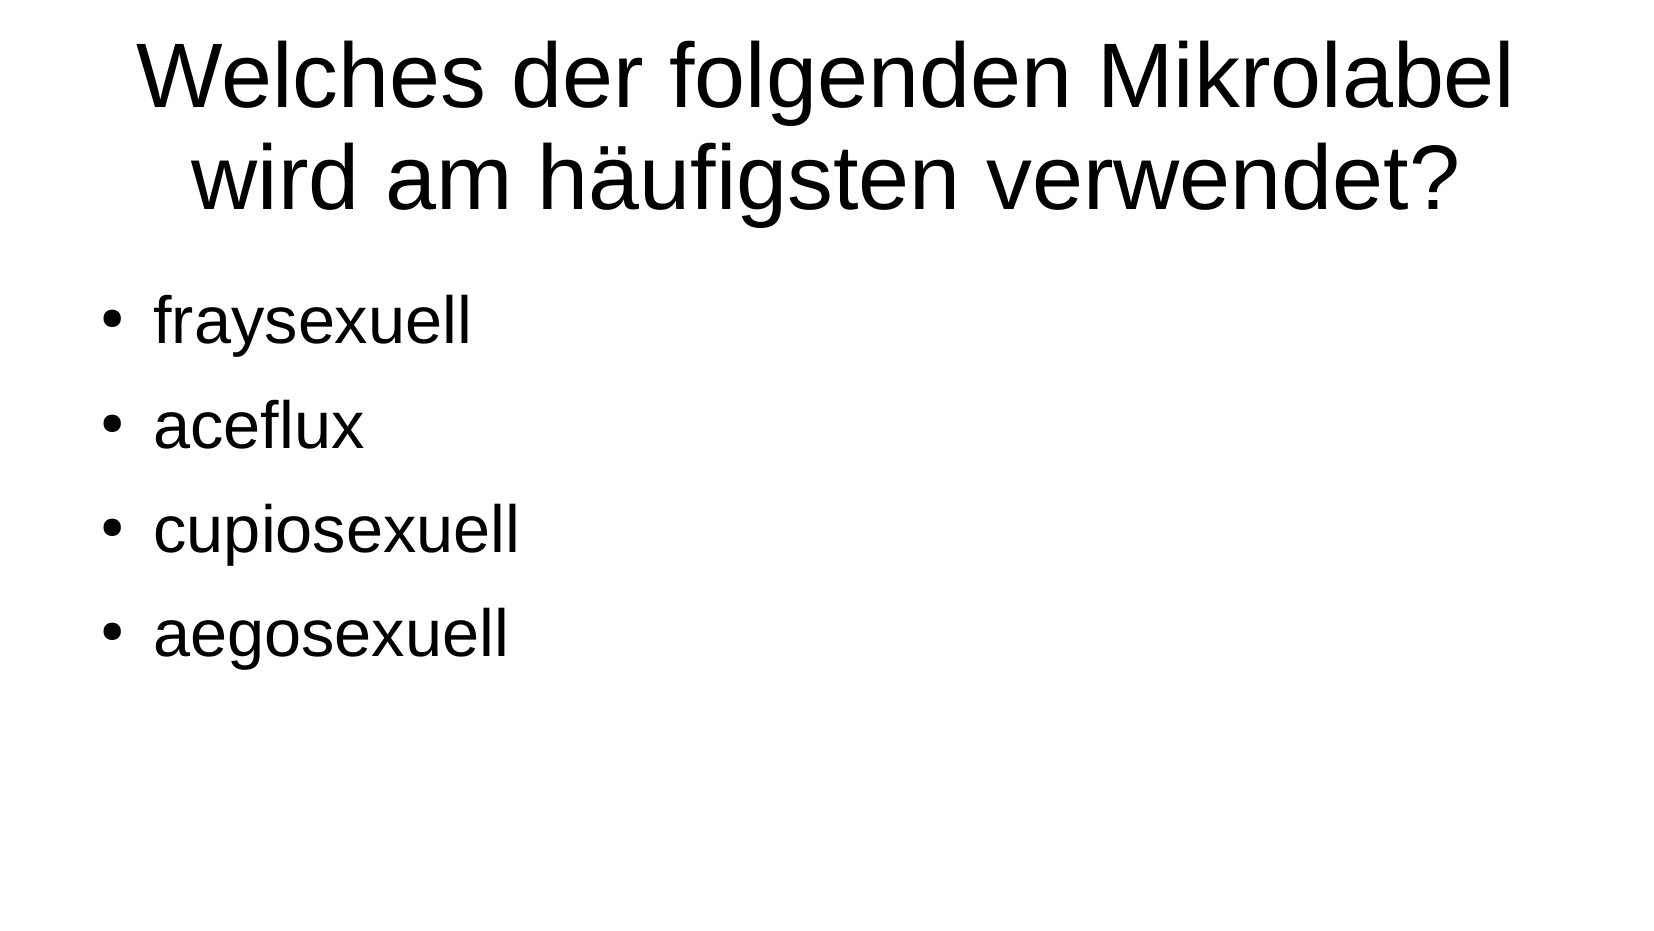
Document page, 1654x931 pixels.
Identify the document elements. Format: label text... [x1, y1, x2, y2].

title Welches der folgenden Mikrolabel wird am häufigsten verwendet? [82, 23, 1571, 230]
list fraysexuell aceflux cupiosexuell aegosexuell [82, 283, 1571, 775]
